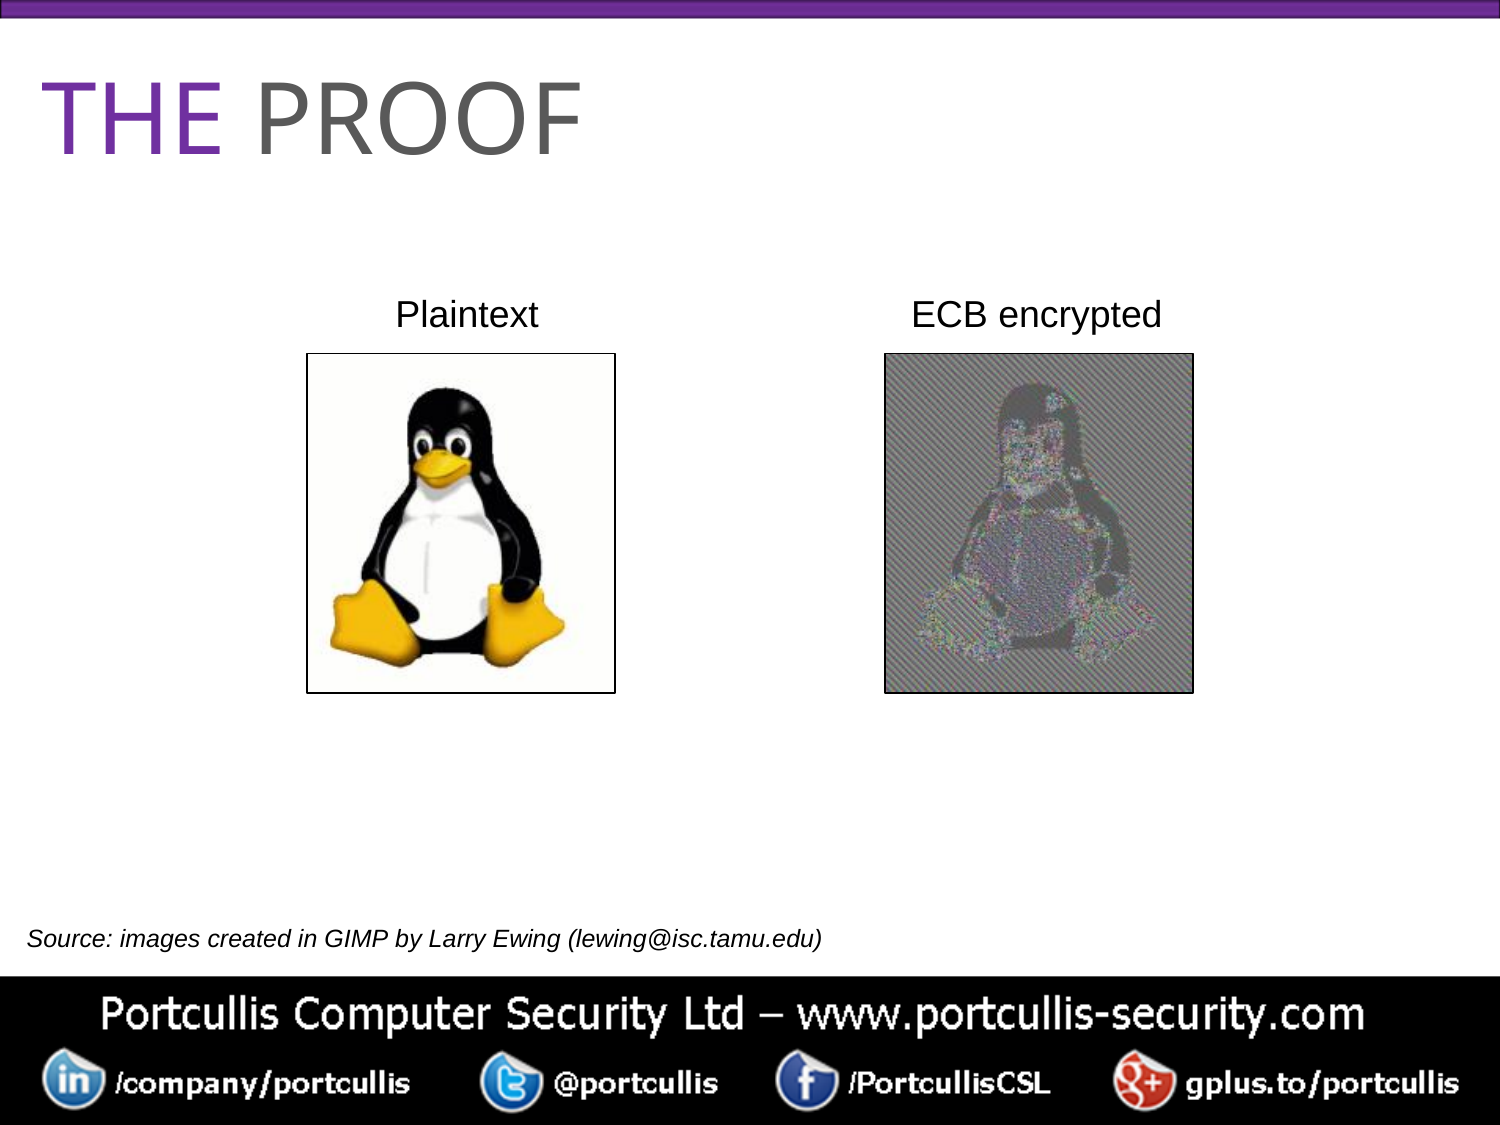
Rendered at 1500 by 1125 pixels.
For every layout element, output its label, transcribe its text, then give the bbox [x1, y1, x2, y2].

text_box Plaintext [307, 282, 615, 343]
text_box Source: images created in GIMP by Larry Ewing (lewing@isc.tamu.edu) [11, 915, 1477, 961]
title THE PROOF [41, 42, 1434, 202]
picture [0, 0, 1500, 1125]
text_box ECB encrypted [885, 282, 1193, 343]
